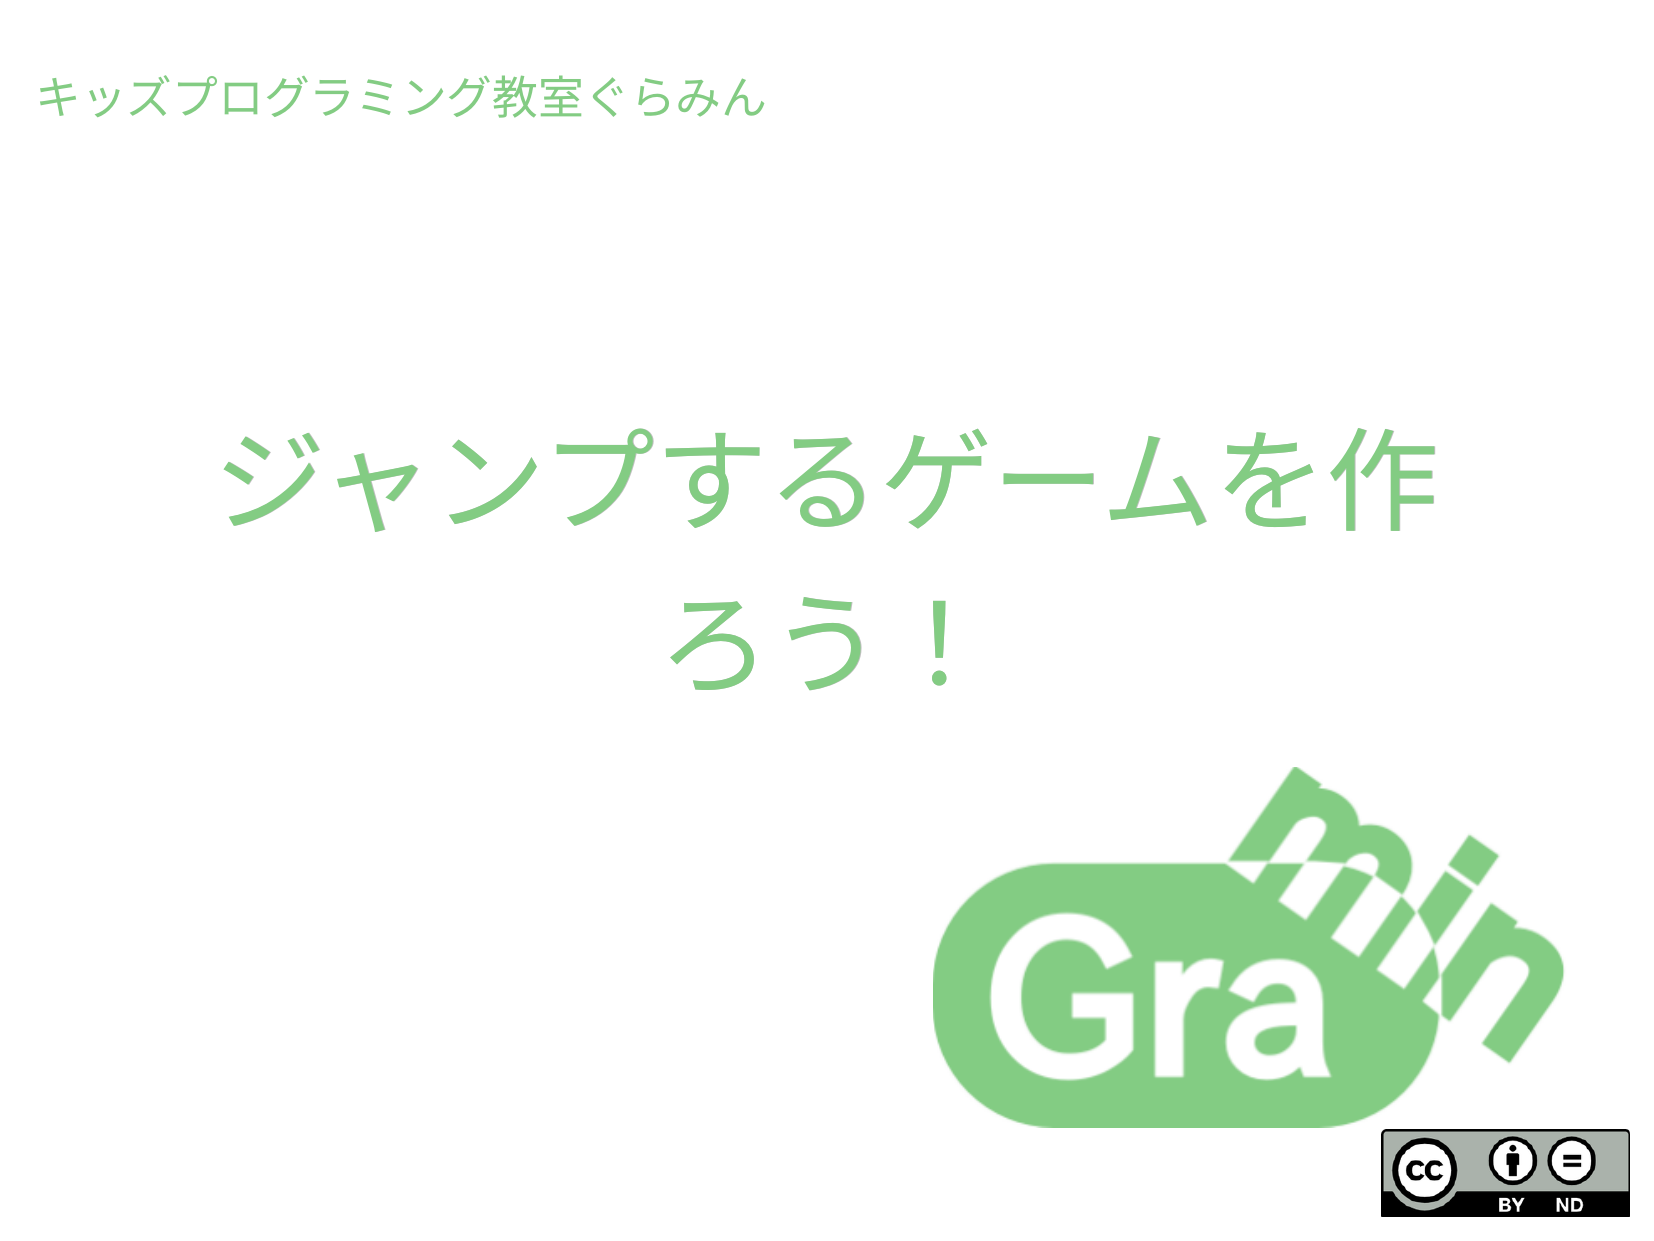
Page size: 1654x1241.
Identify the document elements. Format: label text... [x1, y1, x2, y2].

picture [1381, 1129, 1630, 1217]
picture [933, 767, 1577, 1128]
title キッズプログラミング教室ぐらみん [35, 31, 1075, 160]
title ジャンプするゲームを作ろう！ [159, 299, 1495, 810]
